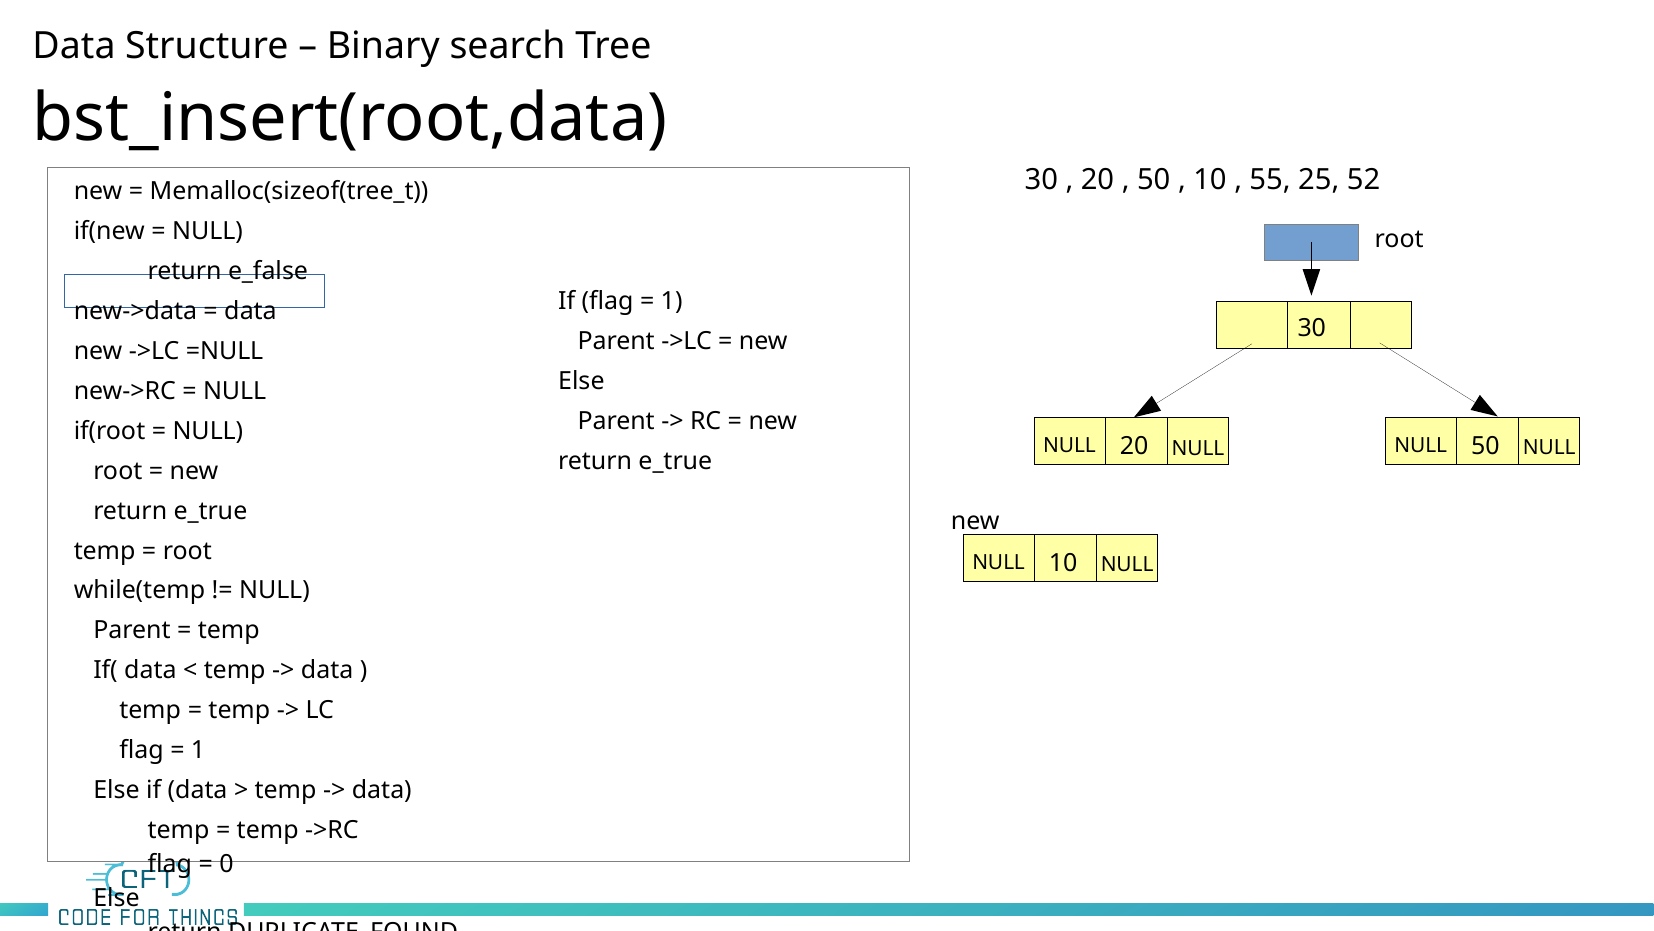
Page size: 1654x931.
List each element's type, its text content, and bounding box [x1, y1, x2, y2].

text_box 30 , 20 , 50 , 10 , 55, 25, 52 [1009, 141, 1536, 201]
text_box 50 [1456, 420, 1519, 465]
text_box NULL [1156, 425, 1241, 465]
text_box [1216, 301, 1287, 349]
text_box NULL [1028, 423, 1112, 463]
text_box new [936, 495, 1018, 540]
text_box NULL [957, 540, 1041, 580]
text_box 30 [1282, 302, 1345, 347]
text_box [1519, 417, 1580, 425]
text_box If (flag = 1) Parent ->LC = new Else Parent -> RC = new return e_true [543, 275, 863, 496]
text_box [1097, 534, 1158, 542]
text_box NULL [1086, 542, 1170, 582]
text_box [603, 167, 910, 862]
title Data Structure – Binary search Tree bst_insert(root,data) [32, 12, 1184, 166]
text_box [1264, 224, 1359, 261]
text_box 20 [1105, 420, 1167, 465]
text_box root [1359, 212, 1440, 258]
text_box NULL [1379, 422, 1464, 463]
text_box [1018, 534, 1034, 540]
text_box [1288, 301, 1350, 349]
text_box [1034, 417, 1105, 423]
text_box [1385, 417, 1456, 422]
text_box [1168, 417, 1229, 425]
text_box 10 [1034, 537, 1096, 582]
picture [59, 866, 237, 925]
text_box NULL [1508, 425, 1592, 465]
text_box [1351, 301, 1412, 349]
text_box new = Memalloc(sizeof(tree_t)) if(new = NULL) return e_false new->data = data new ->LC =NULL new->RC = NULL if(root = NULL) root = new return e_true temp = root while(temp != NULL) Parent = temp If( data < temp -> data ) temp = temp -> LC flag = 1 Else if (data > temp -> data) temp = temp ->RC flag = 0 Else return DUPLICATE_FOUND [59, 166, 603, 866]
text_box [47, 167, 59, 862]
